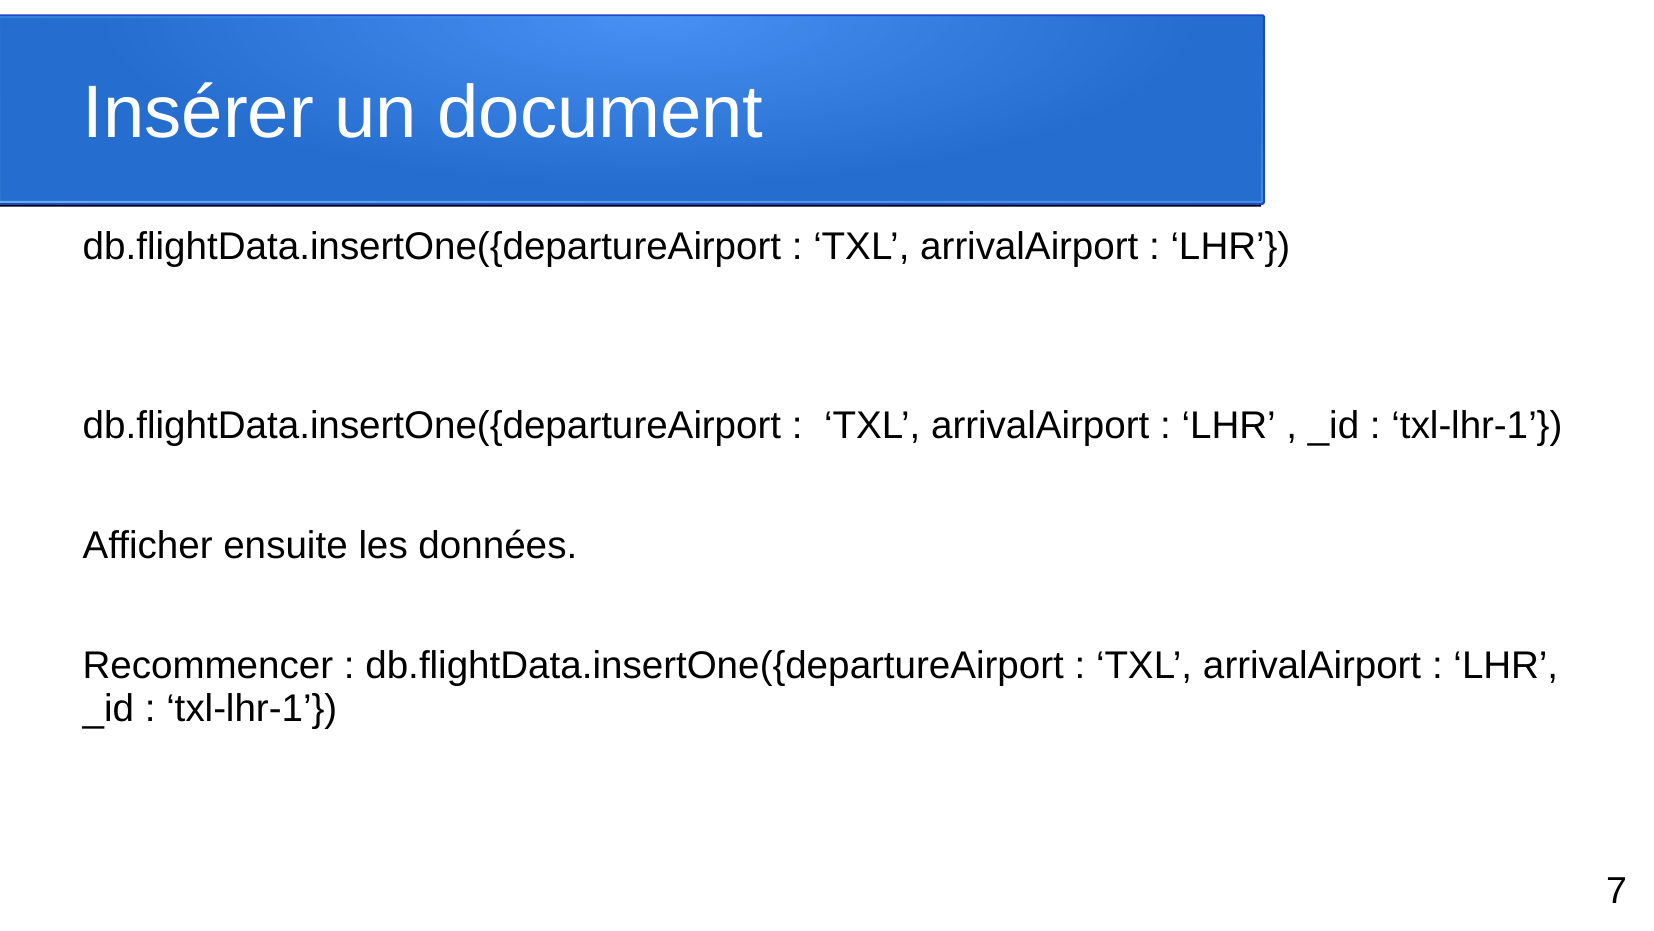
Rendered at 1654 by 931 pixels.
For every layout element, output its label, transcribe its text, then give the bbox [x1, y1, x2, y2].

text_box 7 [1591, 862, 1642, 920]
list db.flightData.insertOne({departureAirport : ‘TXL’, arrivalAirport : ‘LHR’}) db.flightData.insertOne({departureAirport : ‘TXL’, arrivalAirport : ‘LHR’ , _id : ‘txl-lhr-1’}) Afficher ensuite les données. Recommencer : db.flightData.insertOne({departureAirport : ‘TXL’, arrivalAirport : ‘LHR’, _id : ‘txl-lhr-1’}) [82, 224, 1571, 764]
title Insérer un document [82, 35, 1235, 189]
